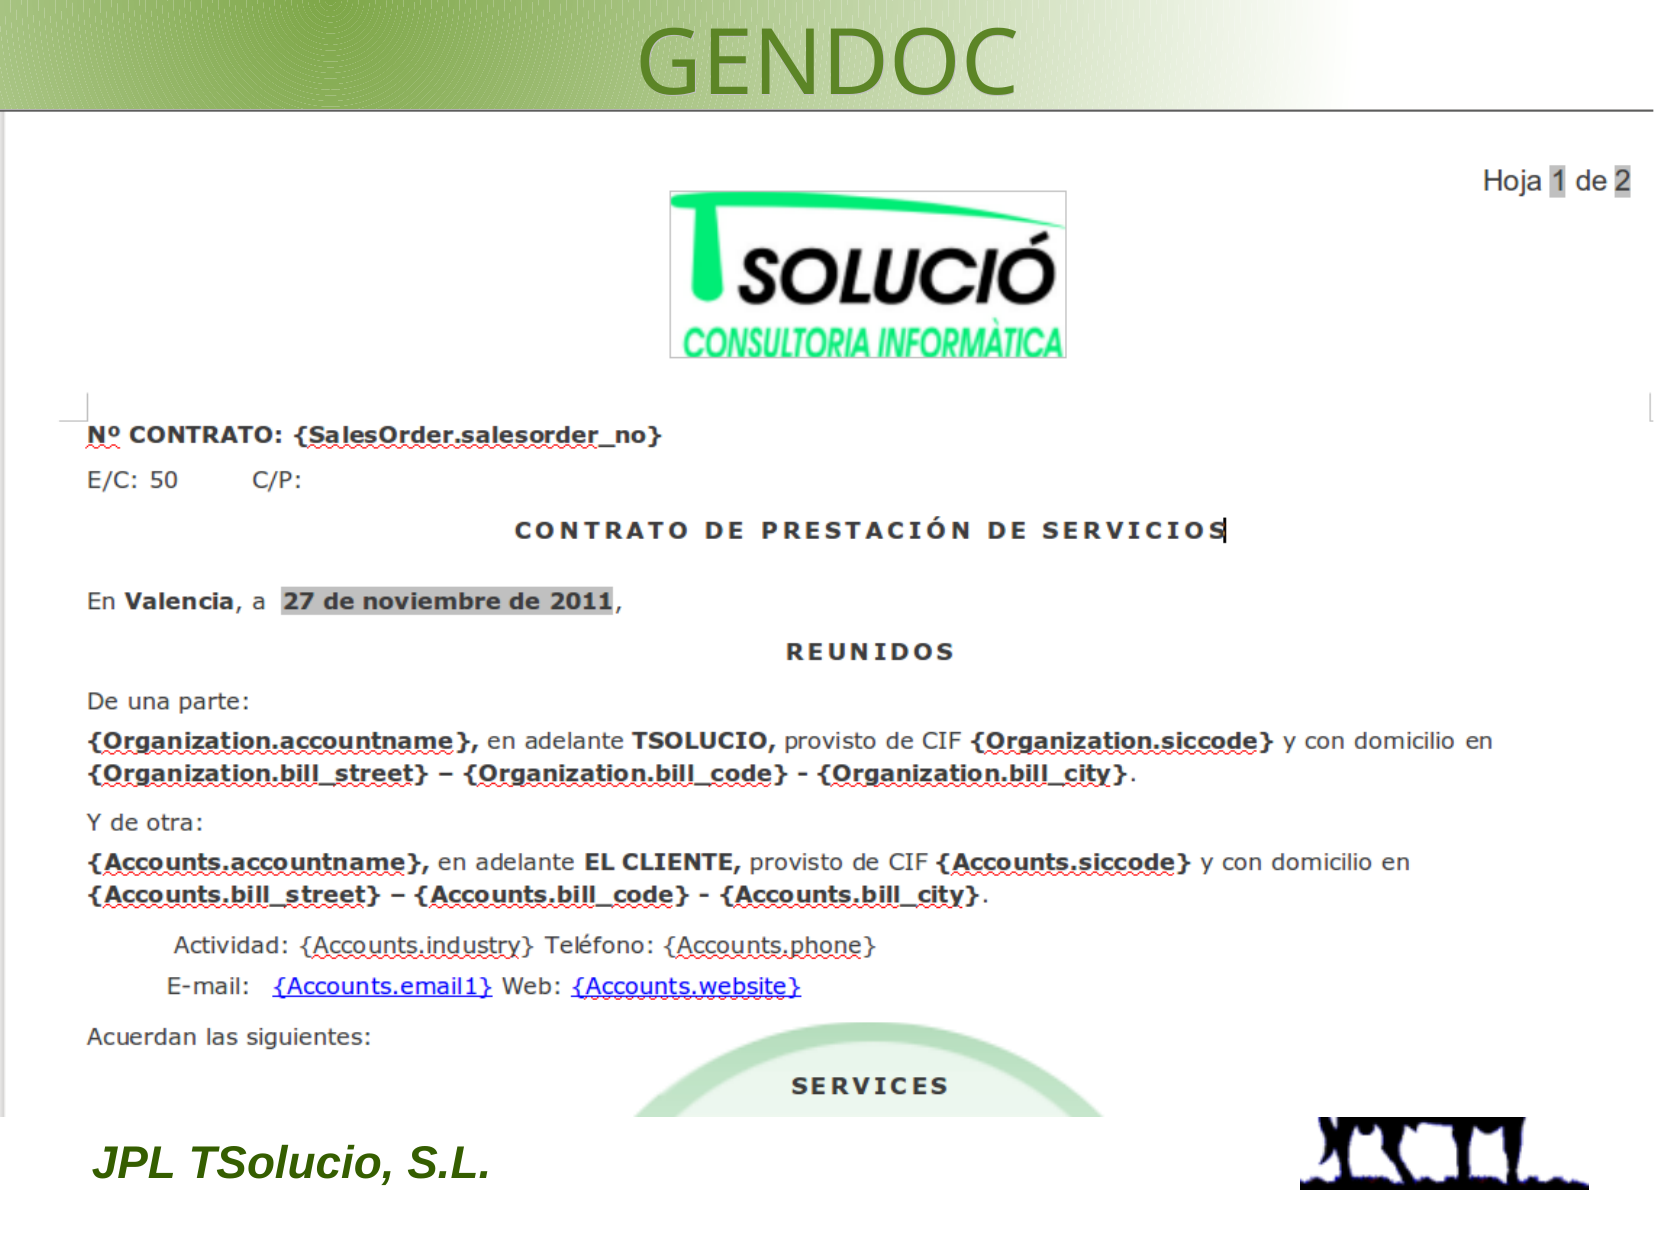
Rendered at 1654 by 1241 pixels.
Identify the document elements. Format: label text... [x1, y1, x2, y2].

picture [0, 109, 1654, 1190]
title GENDOC [121, 0, 1534, 163]
